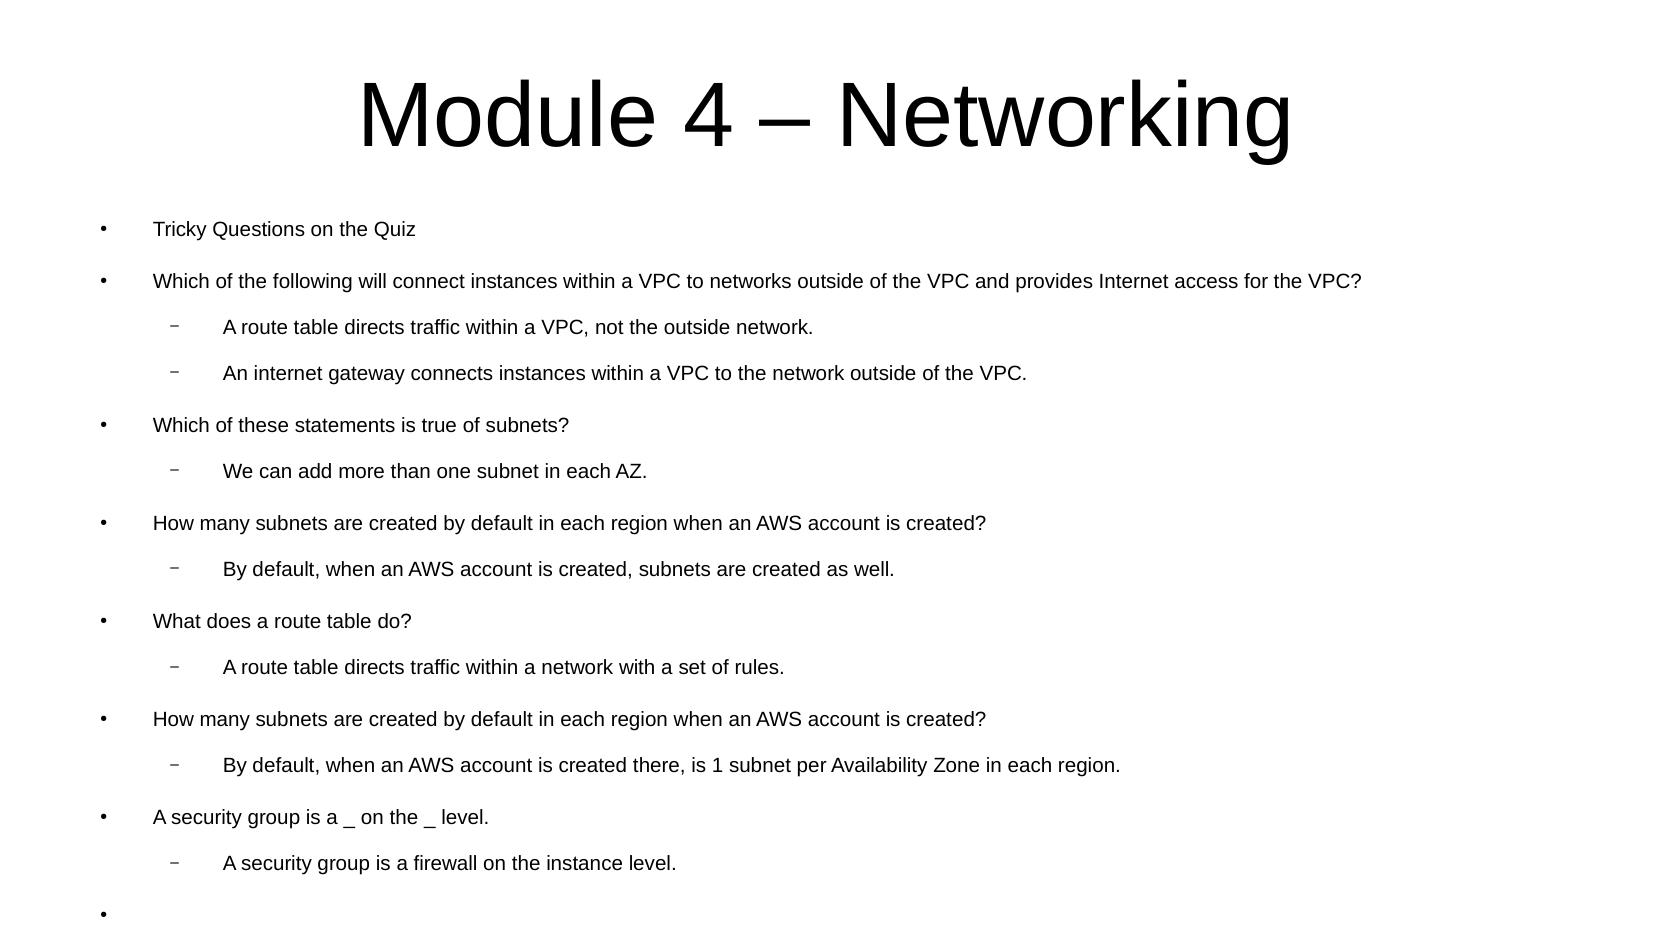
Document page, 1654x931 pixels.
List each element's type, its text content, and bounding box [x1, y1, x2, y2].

title Module 4 – Networking [82, 37, 1571, 193]
list Tricky Questions on the Quiz Which of the following will connect instances within a VPC to networks outside of the VPC and provides Internet access for the VPC? A route table directs traffic within a VPC, not the outside network. An internet gateway connects instances within a VPC to the network outside of the VPC. Which of these statements is true of subnets? We can add more than one subnet in each AZ. How many subnets are created by default in each region when an AWS account is created? By default, when an AWS account is created, subnets are created as well. What does a route table do? A route table directs traffic within a network with a set of rules. How many subnets are created by default in each region when an AWS account is created? By default, when an AWS account is created there, is 1 subnet per Availability Zone in each region. A security group is a _ on the _ level. A security group is a firewall on the instance level. [82, 217, 1606, 886]
